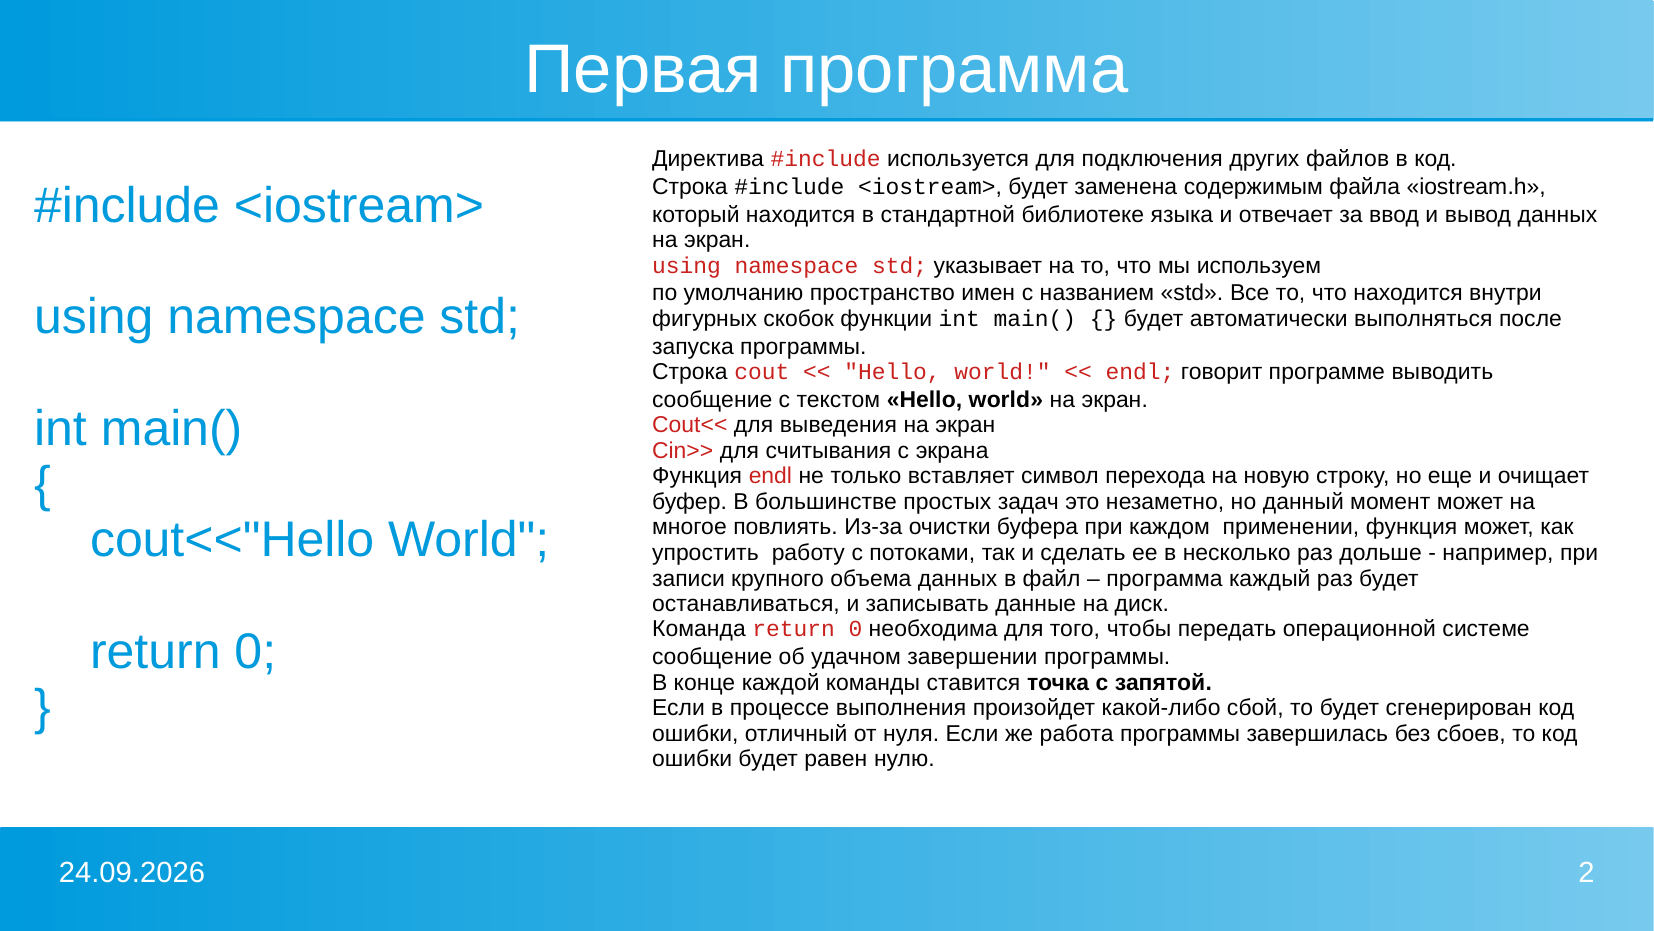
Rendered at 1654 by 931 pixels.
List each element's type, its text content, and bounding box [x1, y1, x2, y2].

title Первая программа [59, 29, 1595, 108]
text_box Директива #include используется для подключения других файлов в код. Строка #include <iostream>, будет заменена содержимым файла «iostream.h», который находится в стандартной библиотеке языка и отвечает за ввод и вывод данных на экран. using namespace std; указывает на то, что мы используем по умолчанию пространство имен с названием «std». Все то, что находится внутри фигурных скобок функции int main() {} будет автоматически выполняться после запуска программы. Строка cout << "Hello, world!" << endl; говорит программе выводить сообщение с текстом «Hello, world» на экран. Cout<< для выведения на экран Cin>> для считывания с экрана Функция endl не только вставляет символ перехода на новую строку, но еще и очищает буфер. В большинстве простых задач это незаметно, но данный момент может на многое повлиять. Из-за очистки буфера при каждом применении, функция может, как упростить работу с потоками, так и сделать ее в несколько раз дольше - например, при записи крупного объема данных в файл – программа каждый раз будет останавливаться, и записывать данные на диск. Команда return 0 необходима для того, чтобы передать операционной системе сообщение об удачном завершении программы. В конце каждой команды ставится точка с запятой. Если в процессе выполнения произойдет какой-либо сбой, то будет сгенерирован код ошибки, отличный от нуля. Если же работа программы завершилась без сбоев, то код ошибки будет равен нулю. [637, 138, 1622, 805]
list #include <iostream> using namespace std; int main() { cout<<"Hello World"; return 0; } [34, 177, 566, 768]
